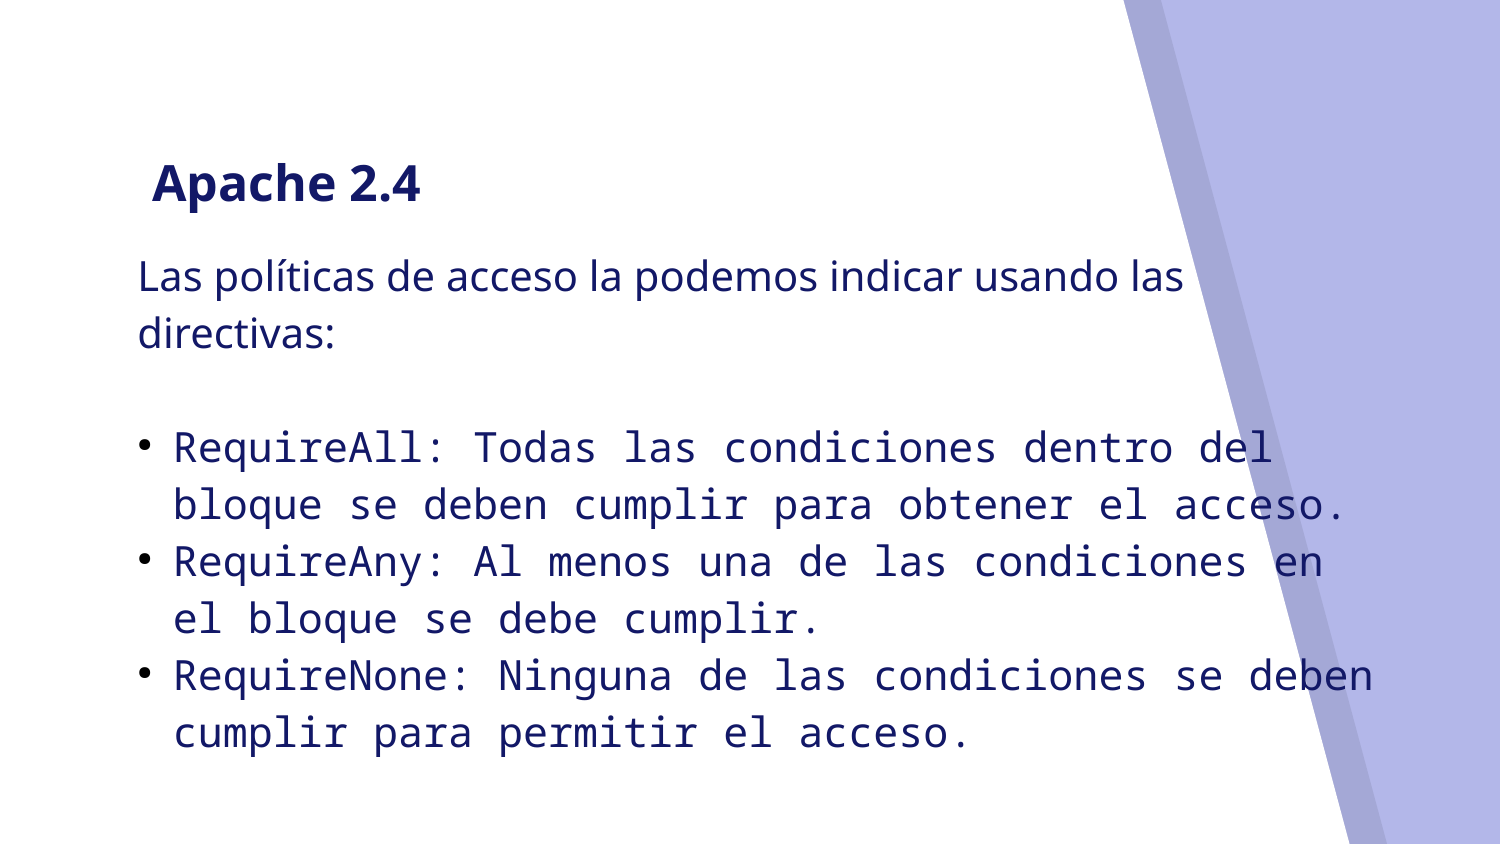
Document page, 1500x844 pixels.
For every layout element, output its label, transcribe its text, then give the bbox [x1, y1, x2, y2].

text_box Las políticas de acceso la podemos indicar usando las directivas: RequireAll: Todas las condiciones dentro del bloque se deben cumplir para obtener el acceso. RequireAny: Al menos una de las condiciones en el bloque se debe cumplir. RequireNone: Ninguna de las condiciones se deben cumplir para permitir el acceso. [137, 246, 1394, 844]
title Apache 2.4 [137, 146, 1011, 227]
